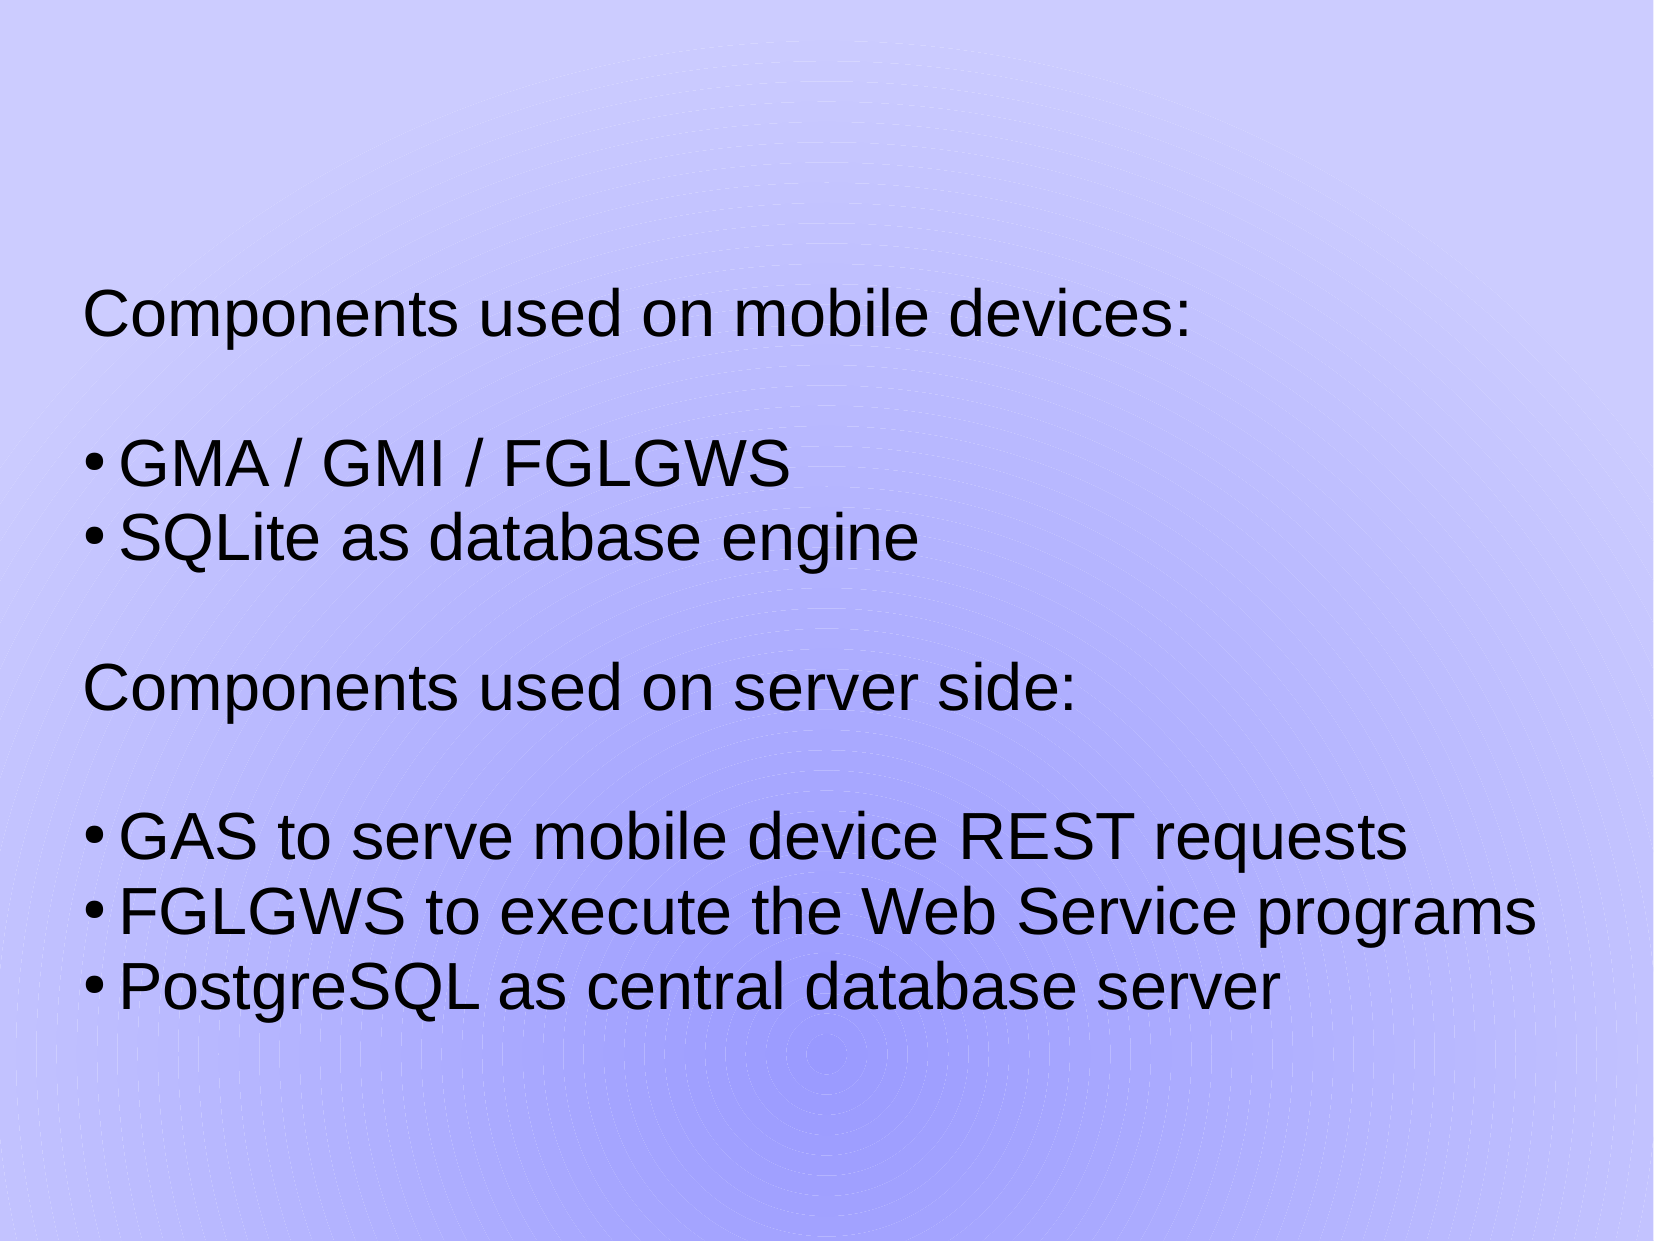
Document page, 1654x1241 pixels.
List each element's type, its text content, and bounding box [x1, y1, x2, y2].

subtitle Components used on mobile devices: GMA / GMI / FGLGWS SQLite as database engine Components used on server side: GAS to serve mobile device REST requests FGLGWS to execute the Web Service programs PostgreSQL as central database server [82, 275, 1571, 1024]
